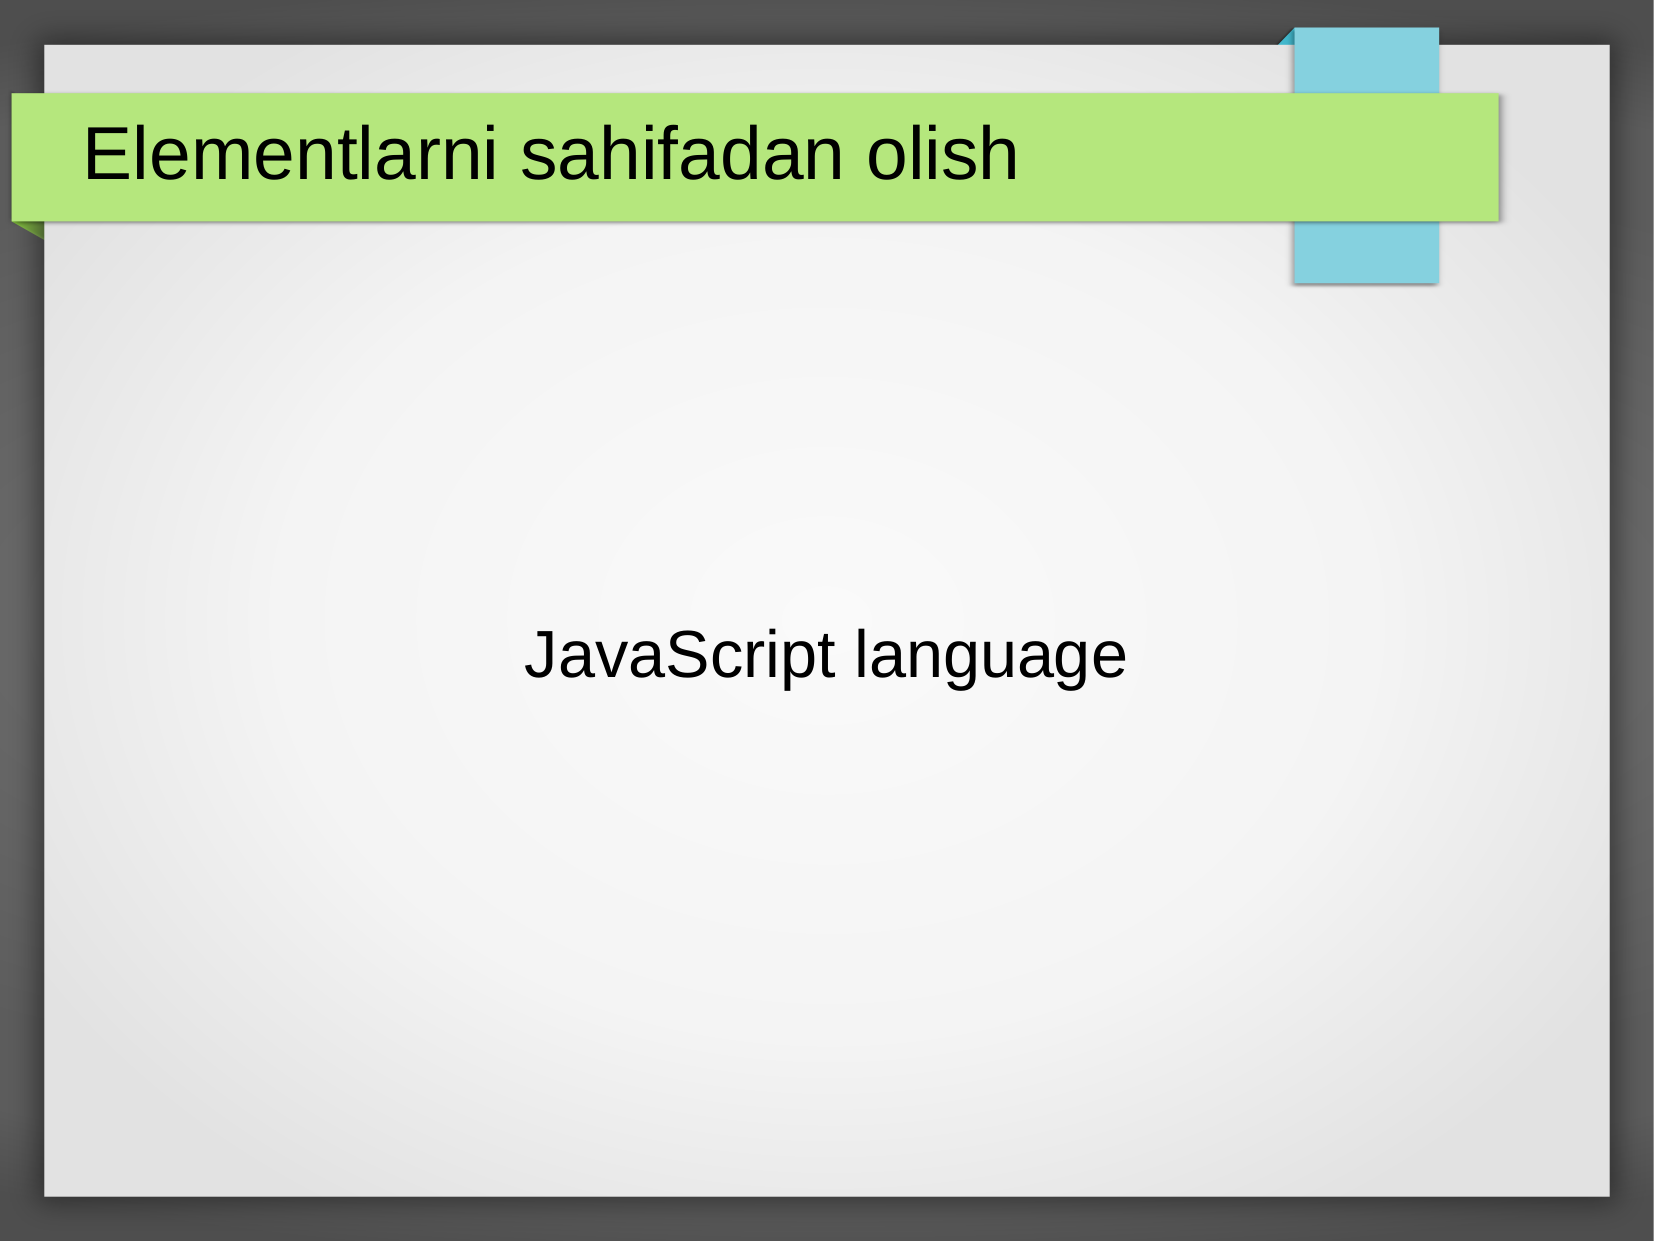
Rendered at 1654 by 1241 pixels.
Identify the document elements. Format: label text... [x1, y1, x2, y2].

picture [0, 0, 1654, 1241]
subtitle JavaScript language [82, 295, 1571, 1015]
title Elementlarni sahifadan olish [82, 94, 1264, 213]
